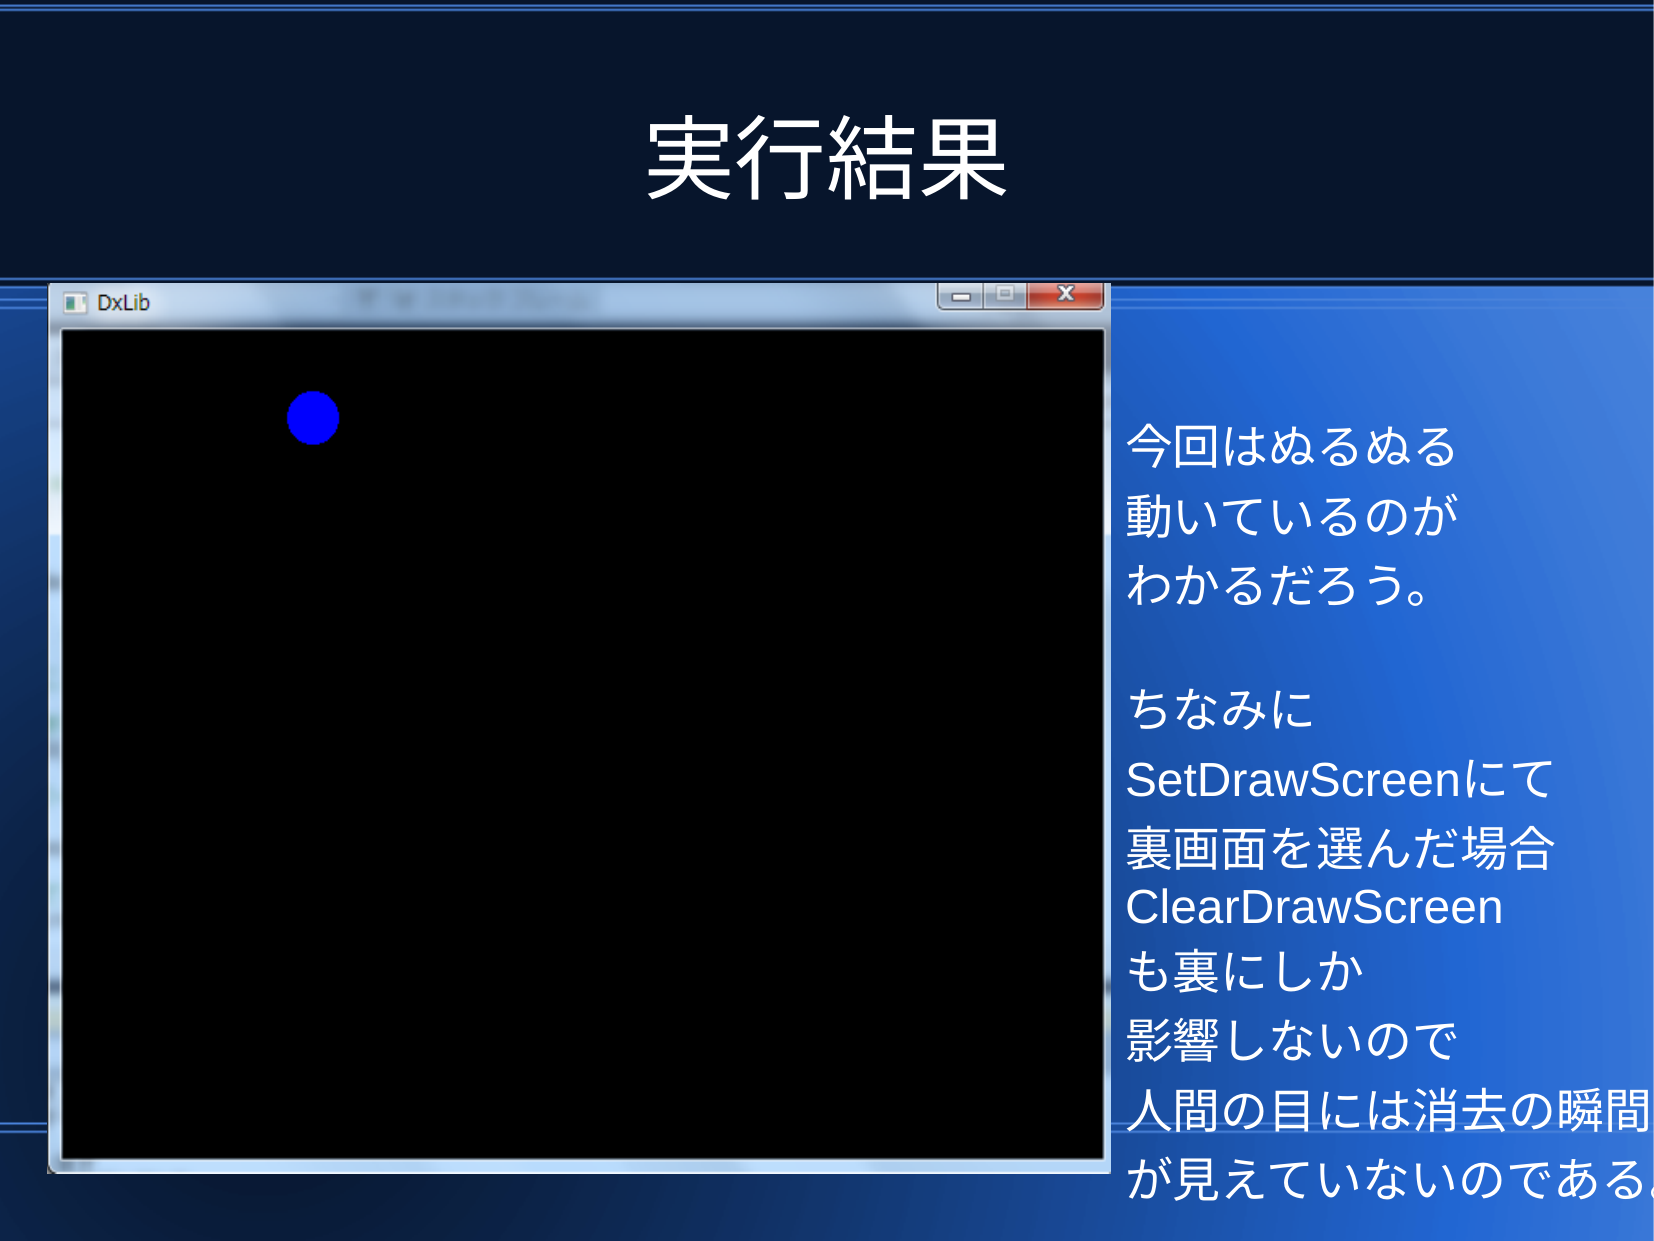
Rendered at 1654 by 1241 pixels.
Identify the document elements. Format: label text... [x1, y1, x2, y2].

text_box 今回はぬるぬる 動いているのが わかるだろう。 ちなみに SetDrawScreenにて 裏画面を選んだ場合 ClearDrawScreen も裏にしか 影響しないので 人間の目には消去の瞬間 が見えていないのである。 [1110, 401, 1654, 1004]
picture [0, 0, 1654, 1241]
title 実行結果 [82, 49, 1571, 257]
